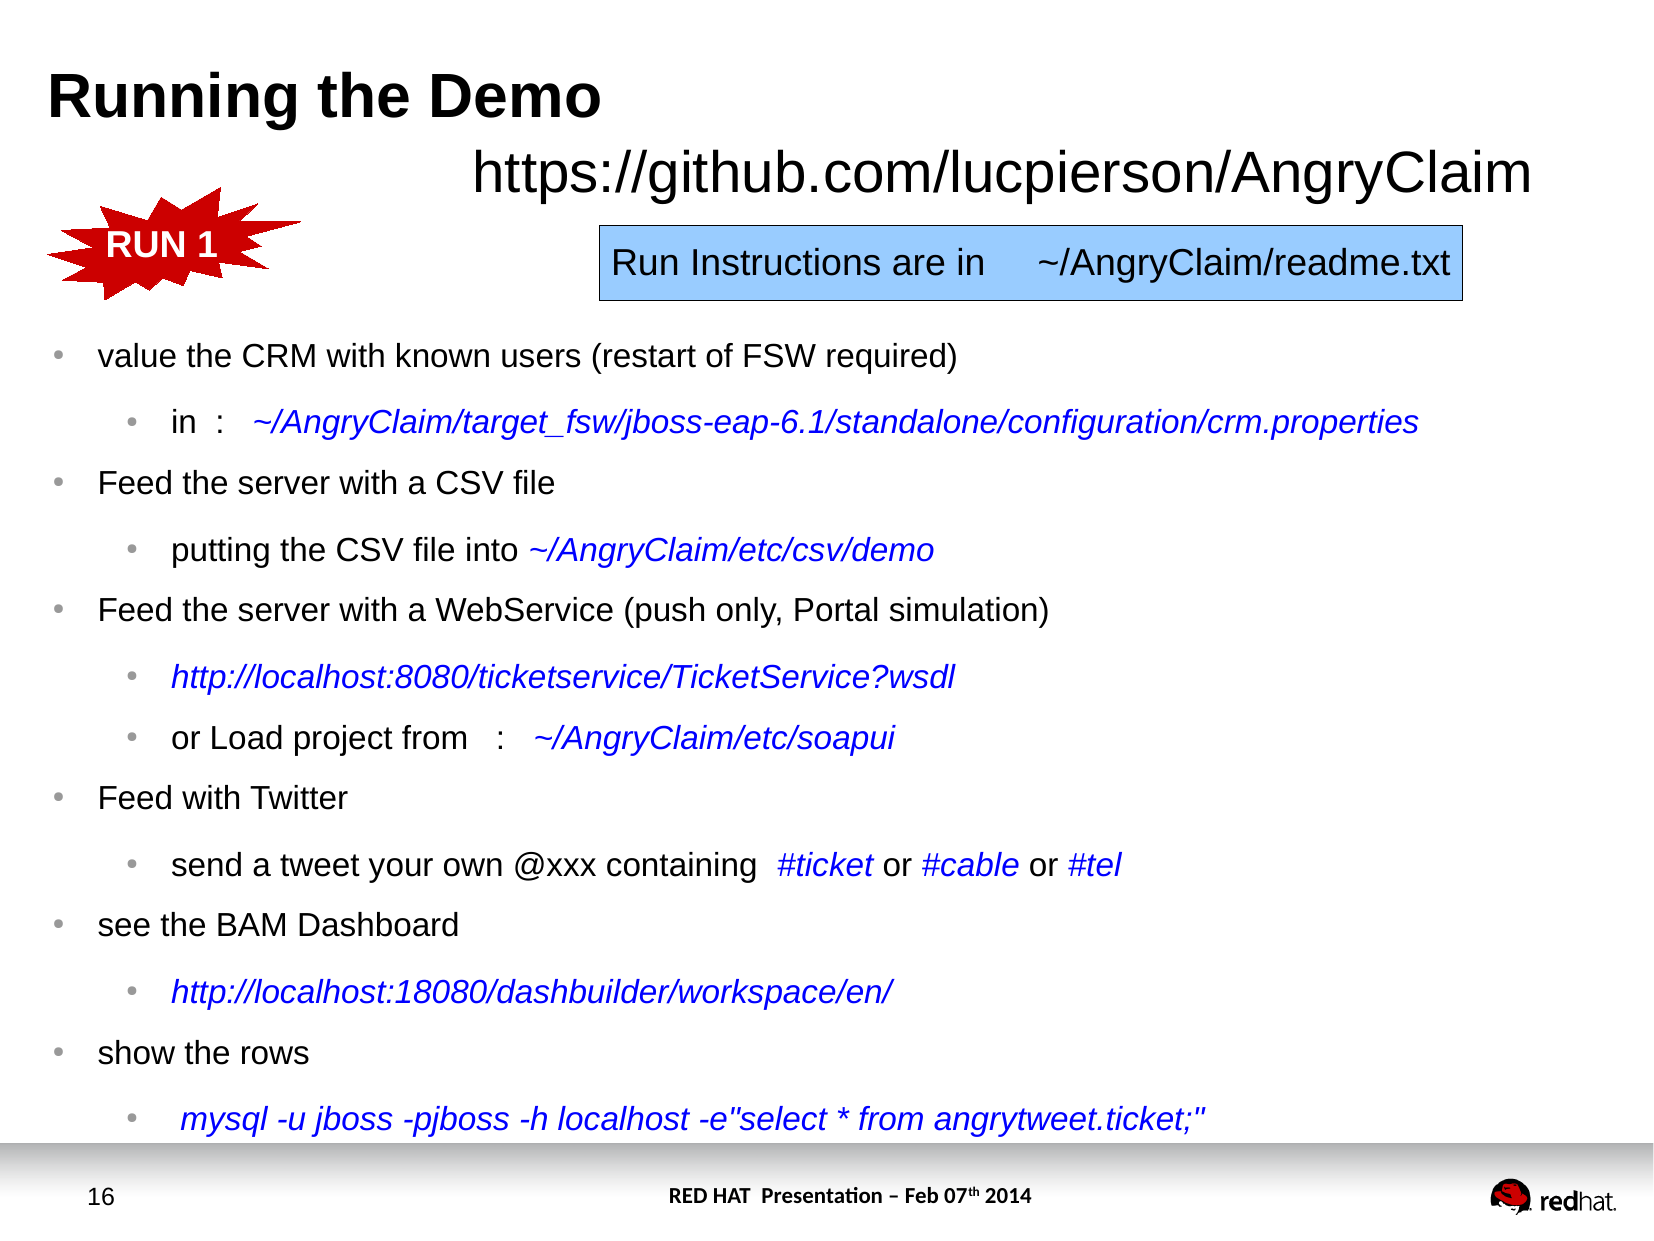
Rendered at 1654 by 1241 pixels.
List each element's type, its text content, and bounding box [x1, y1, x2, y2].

text_box Run Instructions are in ~/AngryClaim/readme.txt [599, 225, 1463, 301]
title Running the Demo [47, 2, 1536, 190]
list https://github.com/lucpierson/AngryClaim [412, 140, 1576, 226]
picture [0, 1143, 1654, 1241]
text_box RUN 1 [47, 187, 301, 300]
list value the CRM with known users (restart of FSW required) in : ~/AngryClaim/target_fsw/jboss-eap-6.1/standalone/configuration/crm.properties Feed the server with a CSV file putting the CSV file into ~/AngryClaim/etc/csv/demo Feed the server with a WebService (push only, Portal simulation) http://localhost:8080/ticketservice/TicketService?wsdl or Load project from : ~/AngryClaim/etc/soapui Feed with Twitter send a tweet your own @xxx containing #ticket or #cable or #tel see the BAM Dashboard http://localhost:18080/dashbuilder/workspace/en/ show the rows mysql -u jboss -pjboss -h localhost -e"select * from angrytweet.ticket;" [37, 337, 1617, 1138]
